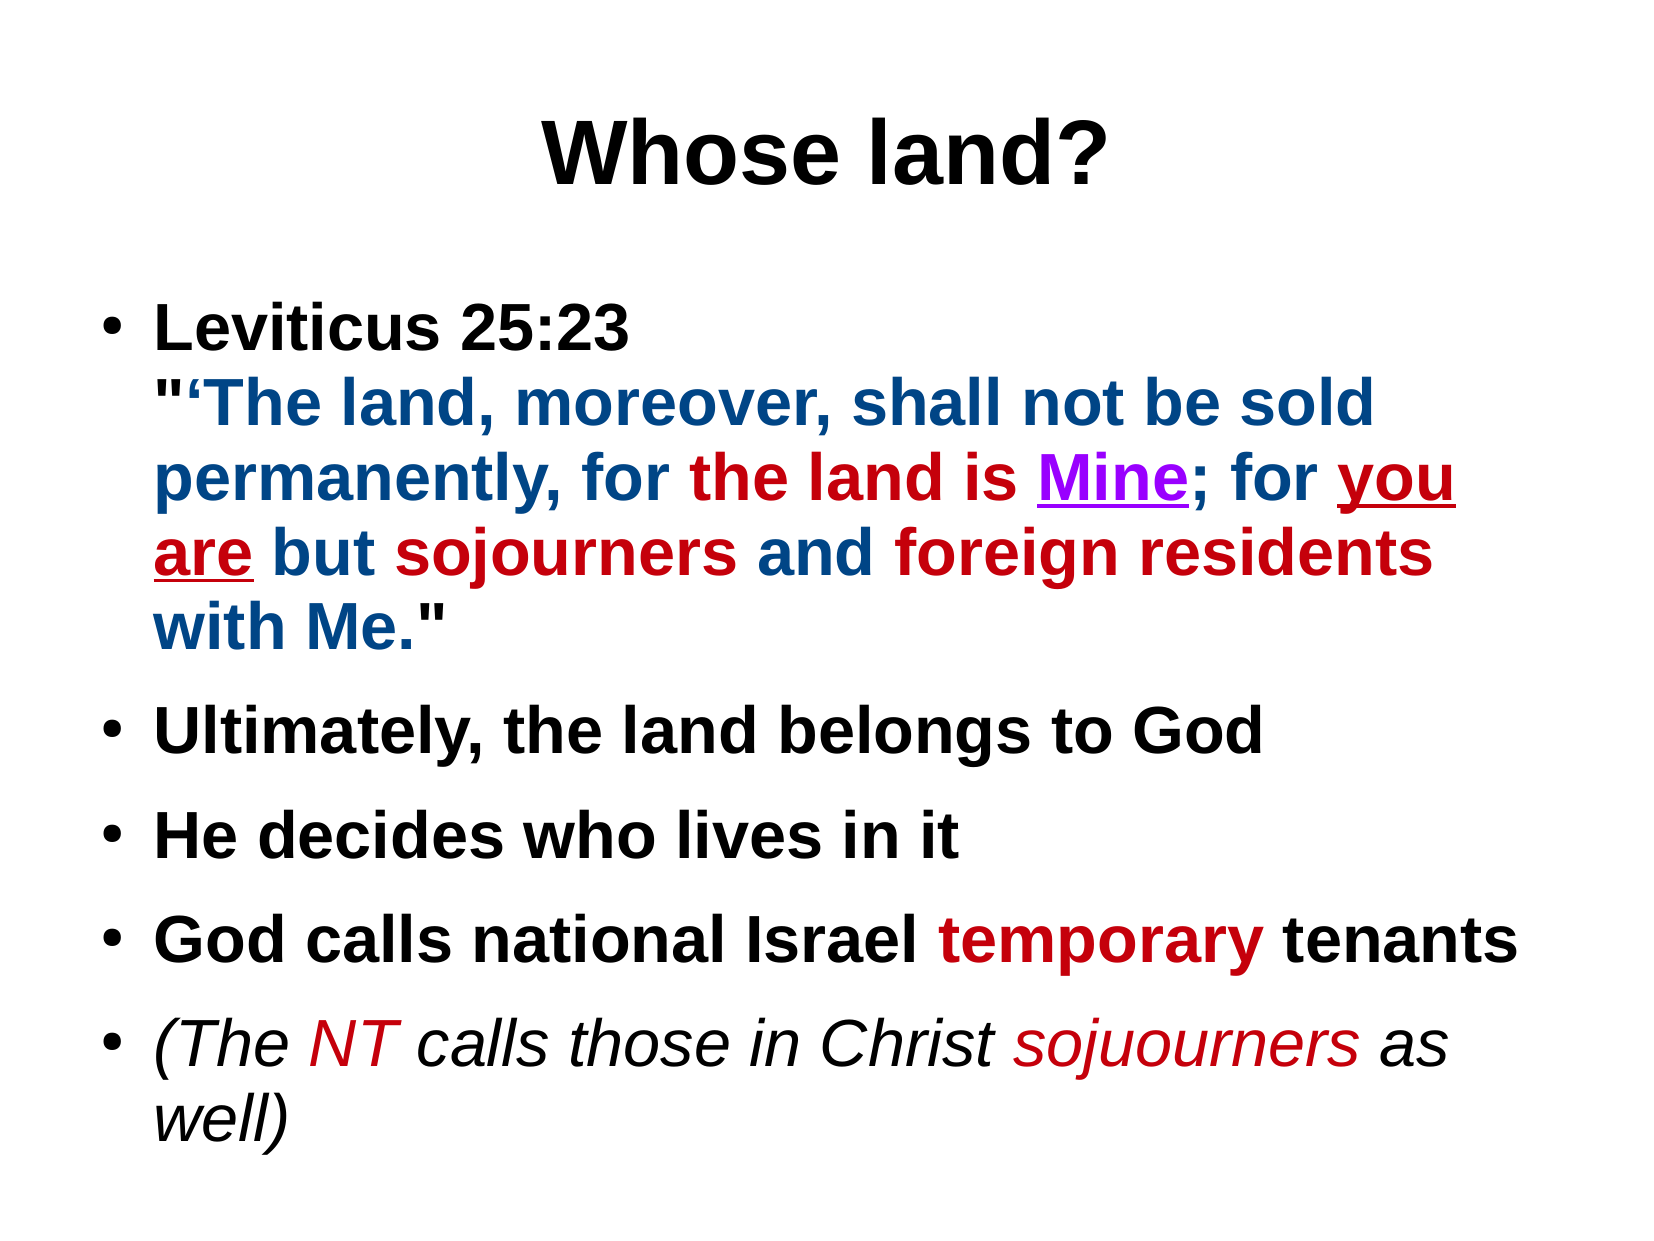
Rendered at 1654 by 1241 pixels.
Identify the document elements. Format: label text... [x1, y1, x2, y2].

title Whose land? [82, 49, 1571, 257]
list Leviticus 25:23 "‘The land, moreover, shall not be sold permanently, for the land is Mine; for you are but sojourners and foreign residents with Me." Ultimately, the land belongs to God He decides who lives in it God calls national Israel temporary tenants (The NT calls those in Christ sojuourners as well) [82, 290, 1571, 1231]
